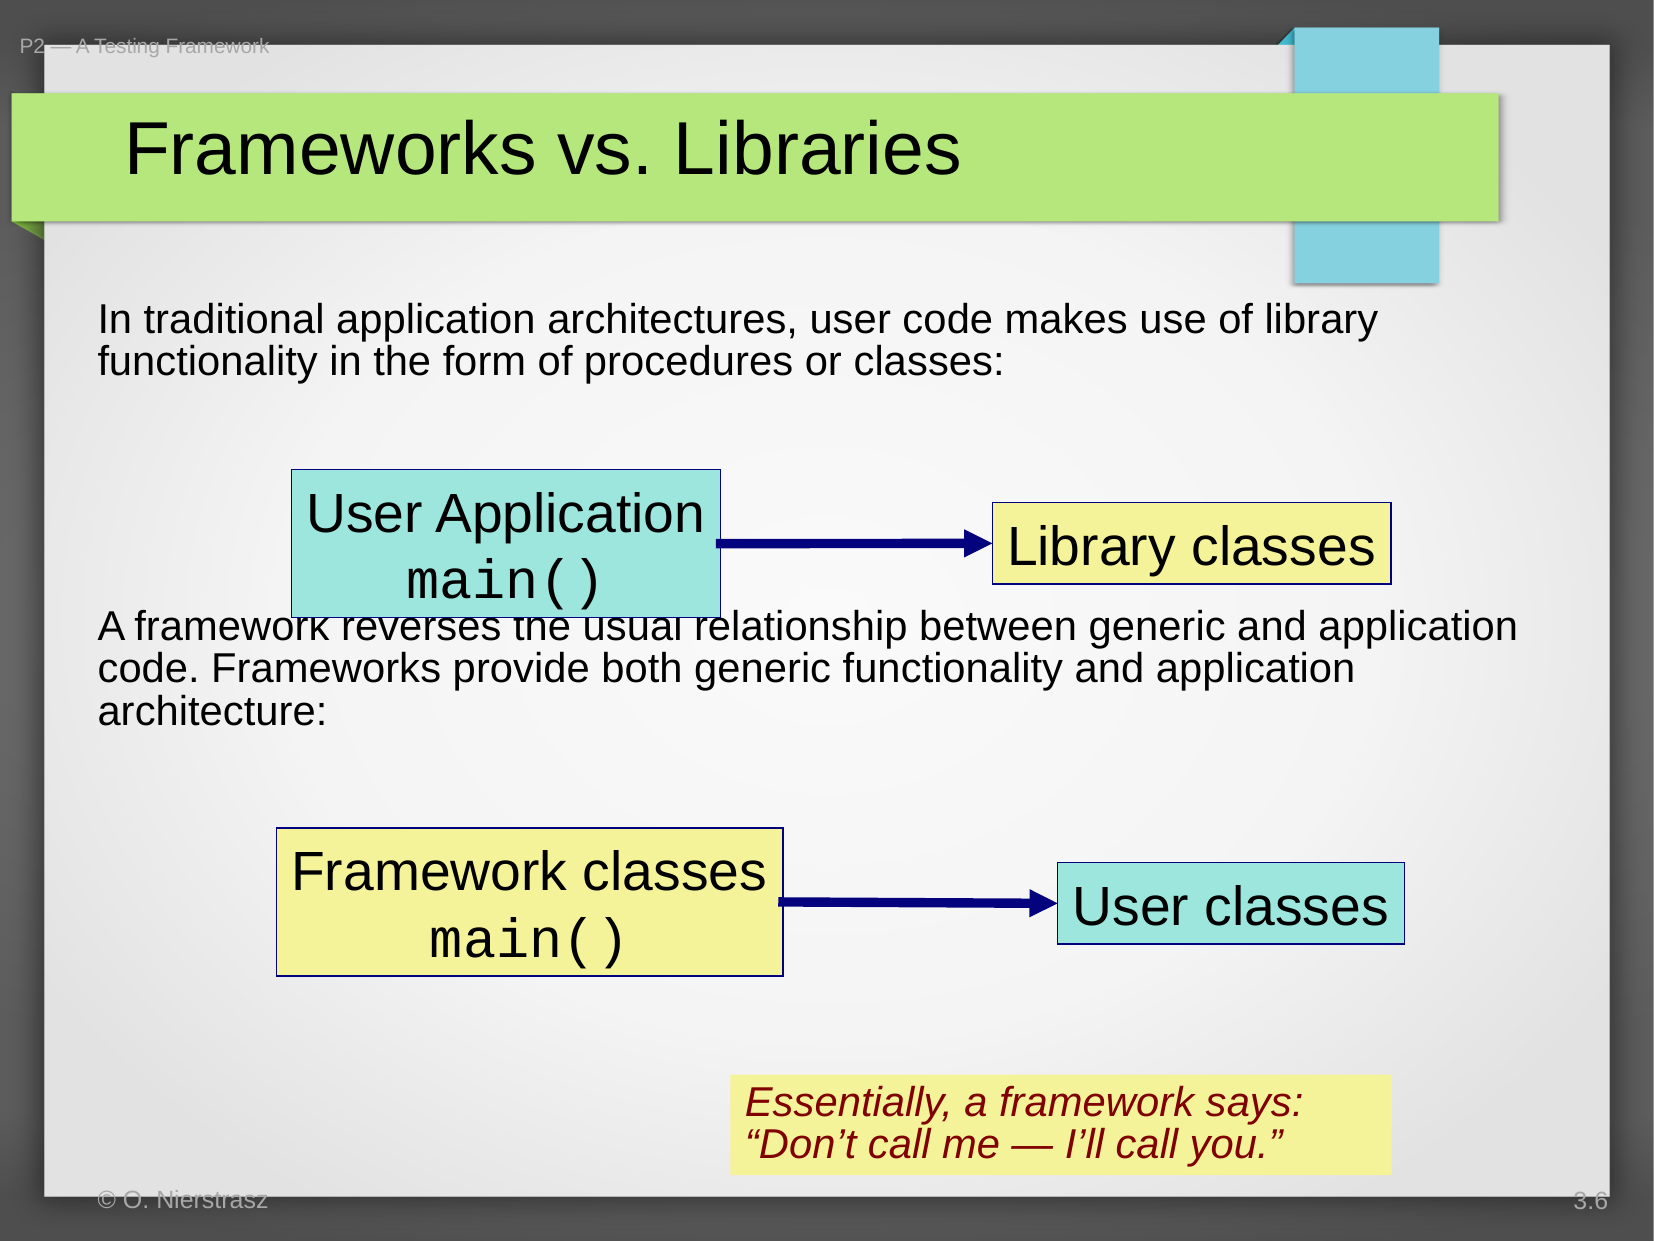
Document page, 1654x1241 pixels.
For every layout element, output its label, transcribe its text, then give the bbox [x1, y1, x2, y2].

text_box User classes [1057, 862, 1405, 945]
text_box Essentially, a framework says: “Don’t call me — I’ll call you.” [730, 1074, 1392, 1176]
title Frameworks vs. Libraries [97, 100, 1557, 248]
text_box User Application main() [291, 469, 721, 618]
list In traditional application architectures, user code makes use of library functionality in the form of procedures or classes: A framework reverses the usual relationship between generic and application code. Frameworks provide both generic functionality and application architecture: [97, 299, 1557, 1113]
text_box Framework classes main() [276, 827, 783, 976]
text_box Library classes [992, 502, 1392, 585]
picture [0, 0, 1654, 1241]
text_box P2 — A Testing Framework [19, 32, 996, 79]
text_box © O. Nierstrasz [97, 1184, 787, 1217]
text_box 3.<number> [1364, 1185, 1609, 1218]
